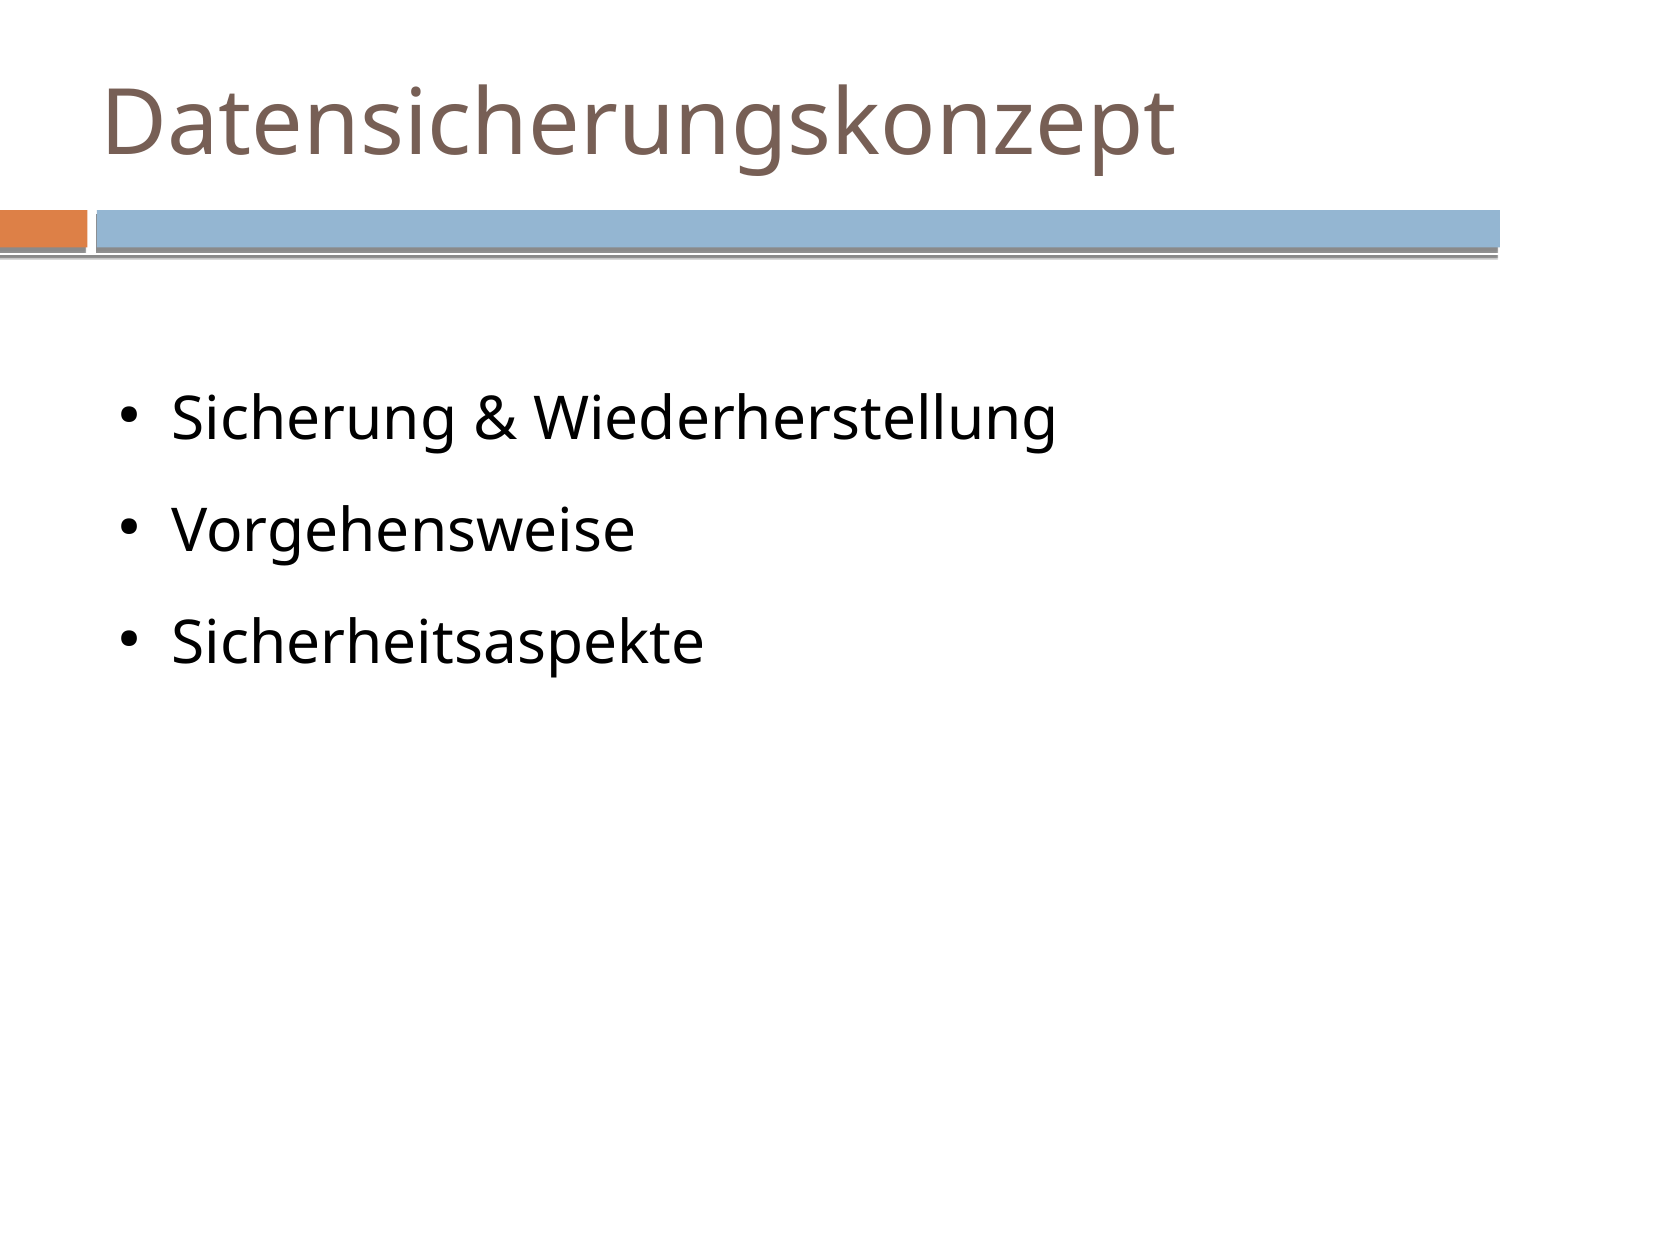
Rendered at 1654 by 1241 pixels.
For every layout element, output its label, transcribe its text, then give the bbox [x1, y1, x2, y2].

title Datensicherungskonzept [100, 37, 1438, 200]
list Sicherung & Wiederherstellung Vorgehensweise Sicherheitsaspekte [100, 262, 1439, 1001]
